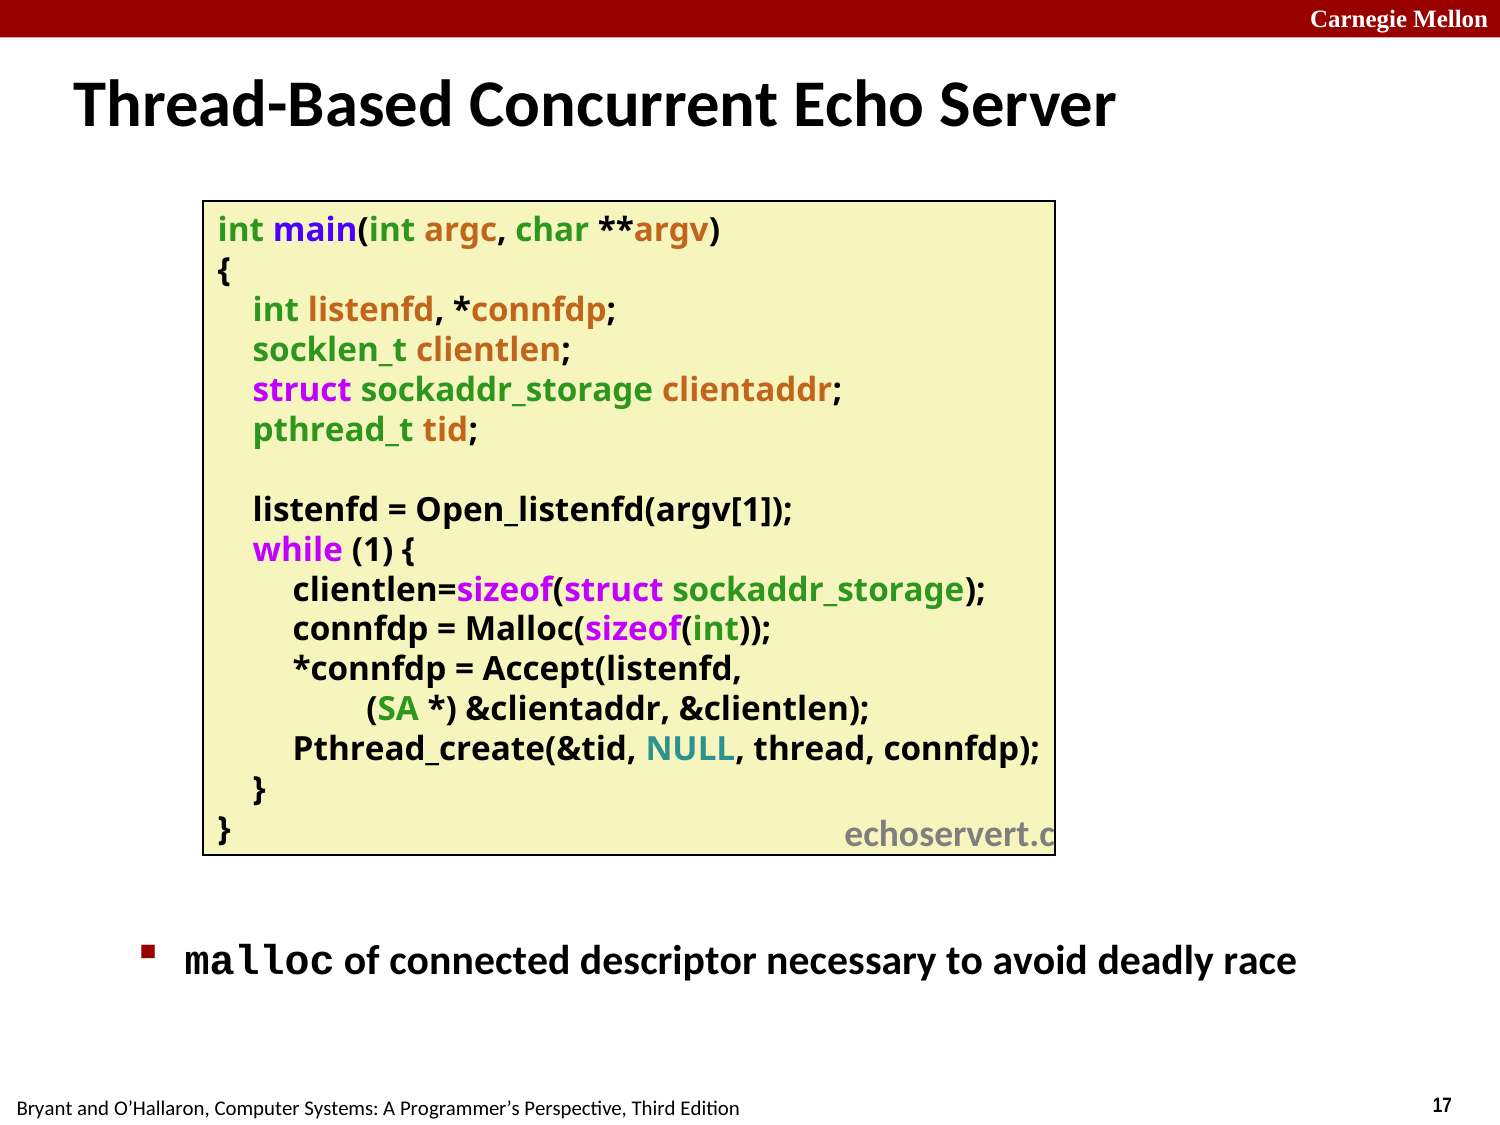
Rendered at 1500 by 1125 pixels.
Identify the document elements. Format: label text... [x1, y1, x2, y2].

text_box echoservert.c [829, 801, 1071, 862]
text_box malloc of connected descriptor necessary to avoid deadly race [47, 924, 1450, 1070]
text_box int main(int argc, char **argv) { int listenfd, *connfdp; socklen_t clientlen; struct sockaddr_storage clientaddr; pthread_t tid; listenfd = Open_listenfd(argv[1]); while (1) { clientlen=sizeof(struct sockaddr_storage); connfdp = Malloc(sizeof(int)); *connfdp = Accept(listenfd, (SA *) &clientaddr, &clientlen); Pthread_create(&tid, NULL, thread, connfdp); } } [202, 201, 1056, 855]
title Thread-Based Concurrent Echo Server [58, 37, 1304, 163]
